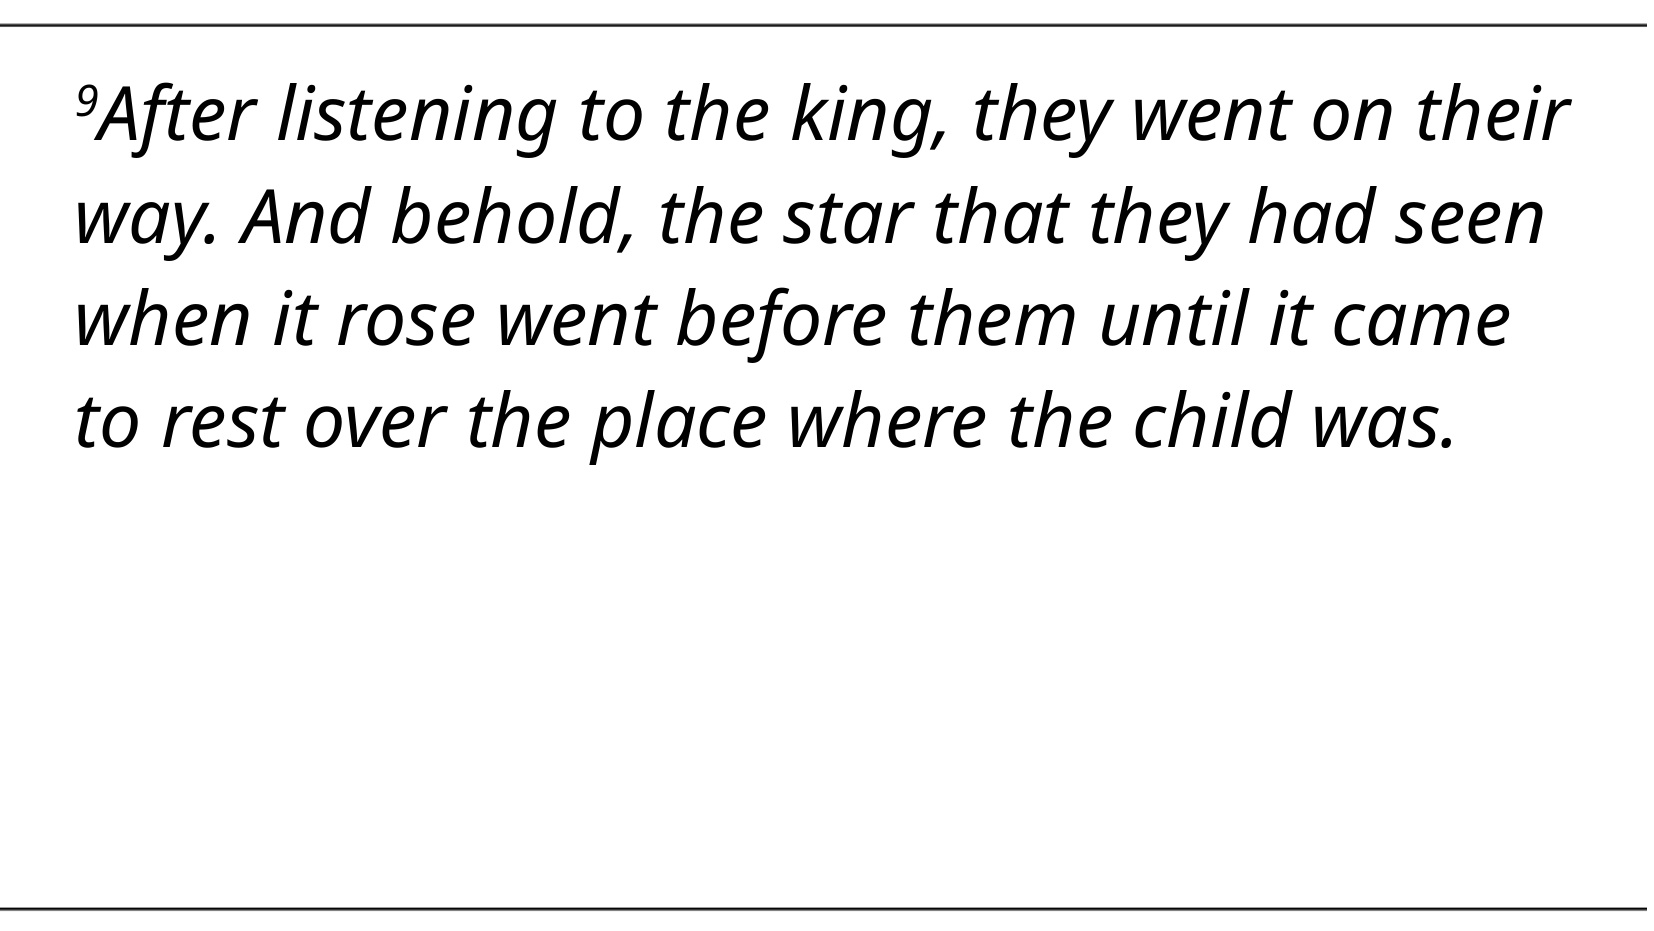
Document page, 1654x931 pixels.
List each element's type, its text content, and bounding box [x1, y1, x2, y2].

text_box 9After listening to the king, they went on their way. And behold, the star that they had seen when it rose went before them until it came to rest over the place where the child was. [60, 53, 1591, 567]
picture [0, 2, 1647, 931]
